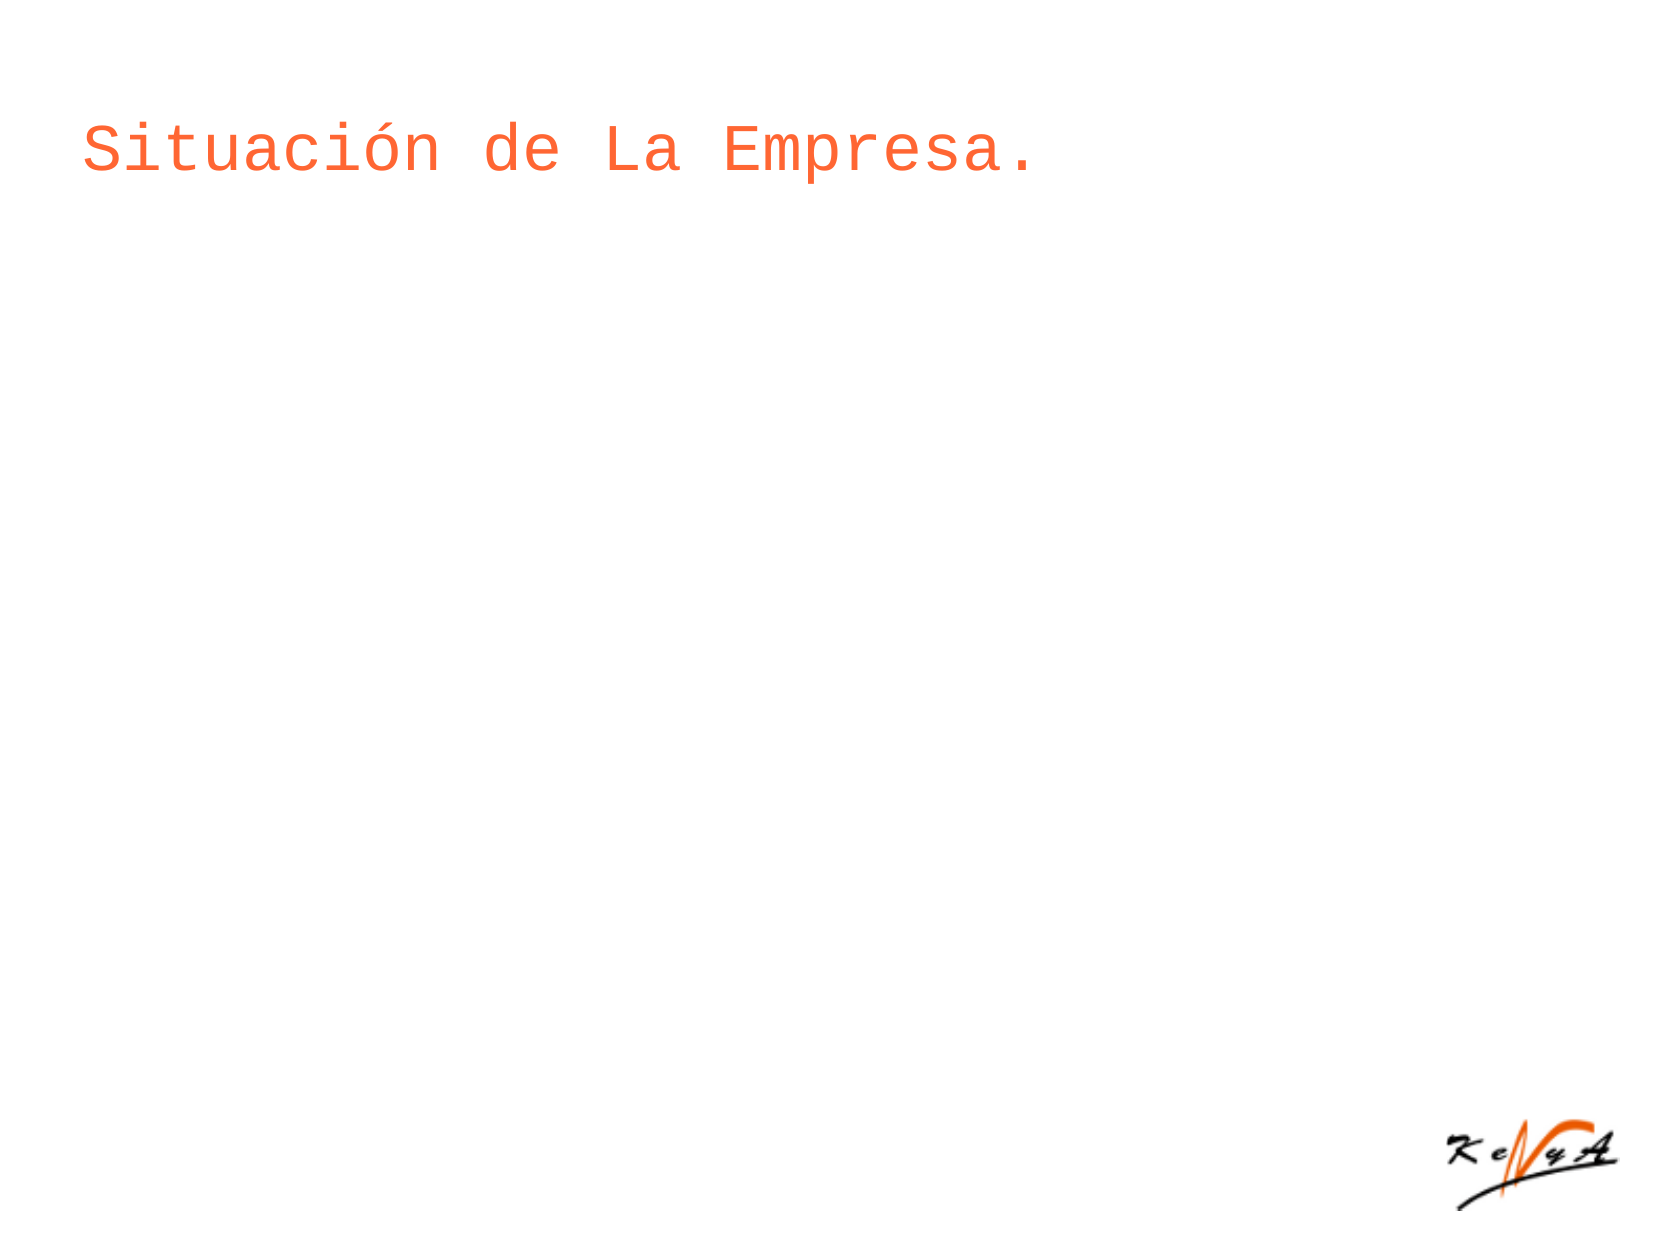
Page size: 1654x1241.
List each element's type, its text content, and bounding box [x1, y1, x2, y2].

title Situación de La Empresa. [82, 49, 1571, 257]
picture [1446, 1118, 1620, 1211]
